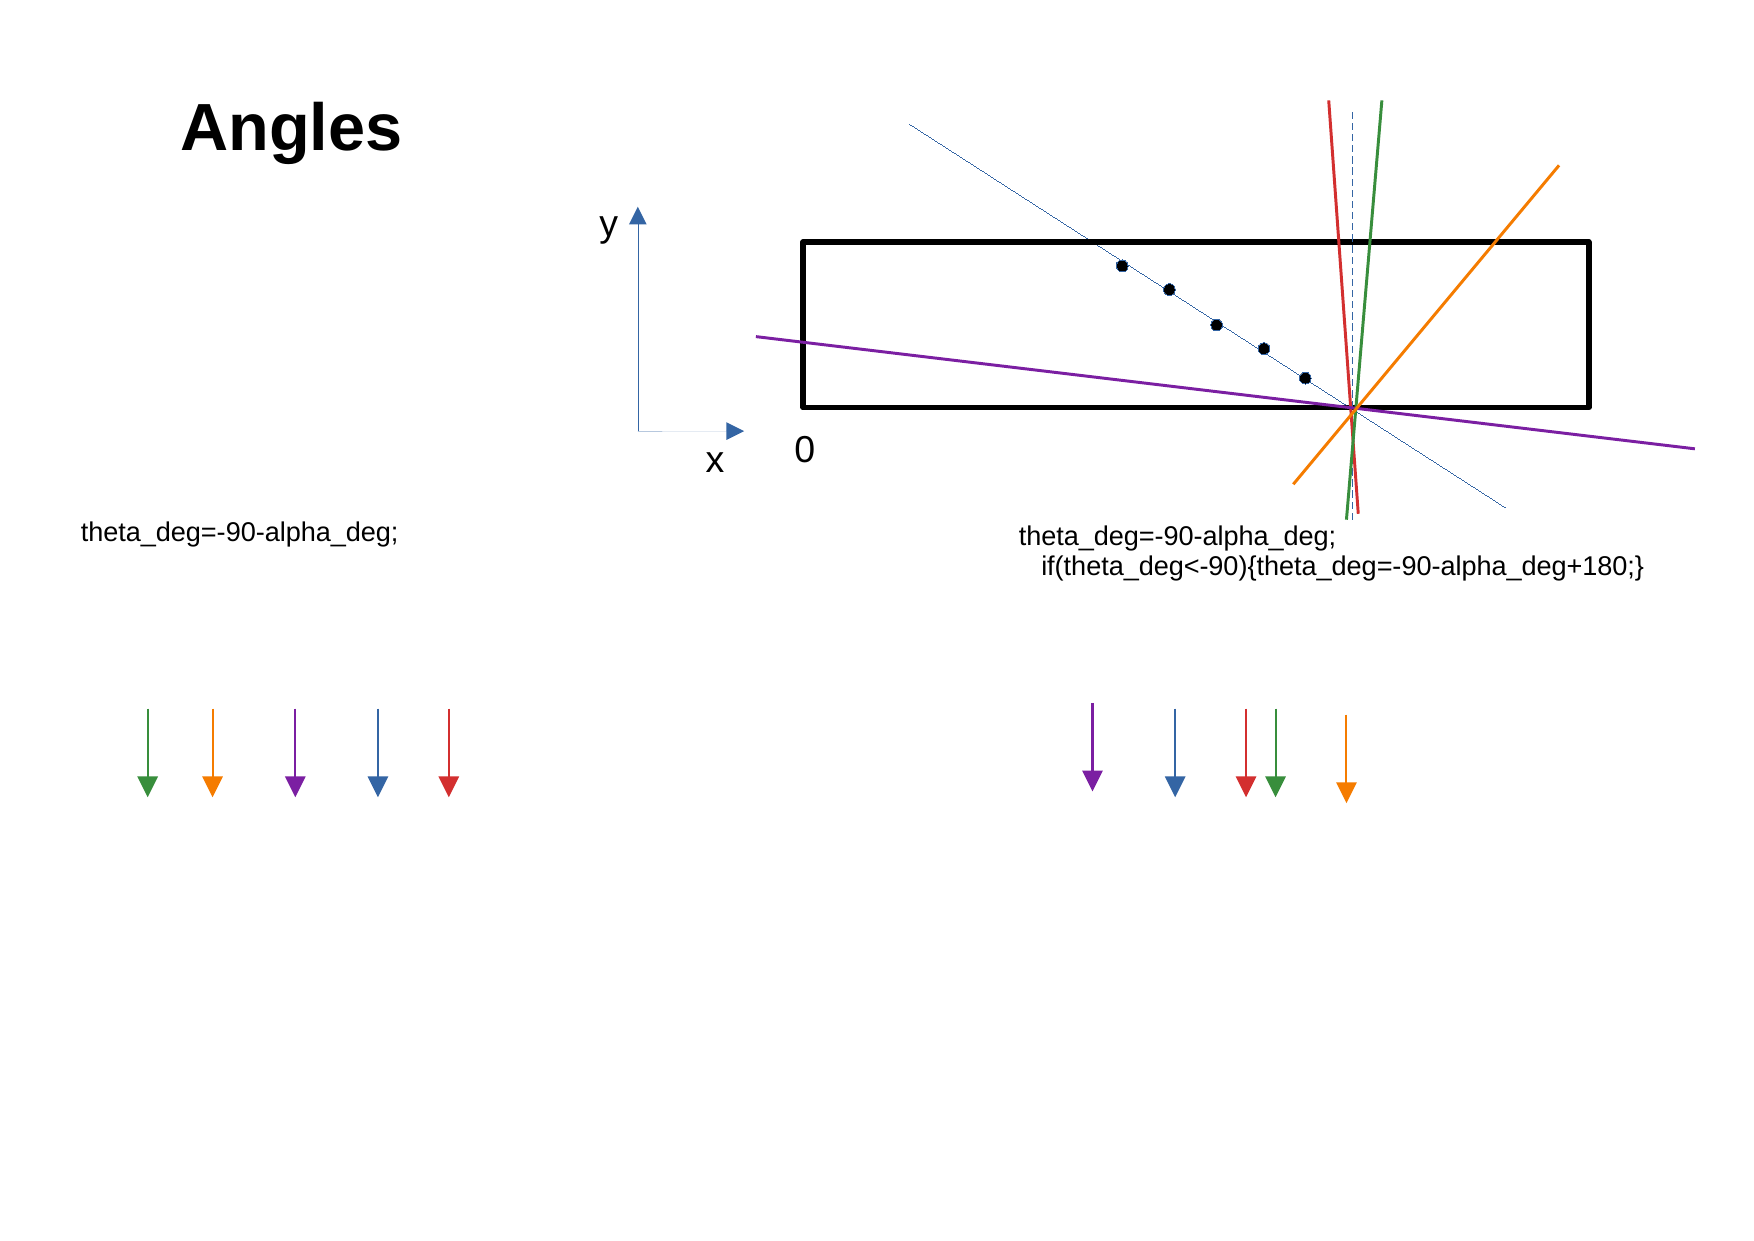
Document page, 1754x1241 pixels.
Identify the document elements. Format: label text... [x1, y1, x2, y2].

text_box [1210, 319, 1223, 331]
text_box theta_deg=-90-alpha_deg; [66, 509, 721, 585]
text_box [1257, 342, 1270, 355]
text_box [1163, 283, 1176, 296]
picture [47, 719, 1691, 1193]
text_box x [690, 431, 774, 488]
text_box y [584, 194, 632, 252]
text_box theta_deg=-90-alpha_deg; if(theta_deg<-90){theta_deg=-90-alpha_deg+180;} [1003, 513, 1689, 590]
text_box [1116, 259, 1129, 272]
text_box [1299, 372, 1312, 385]
text_box Angles [165, 82, 804, 173]
text_box 0 [779, 421, 839, 479]
